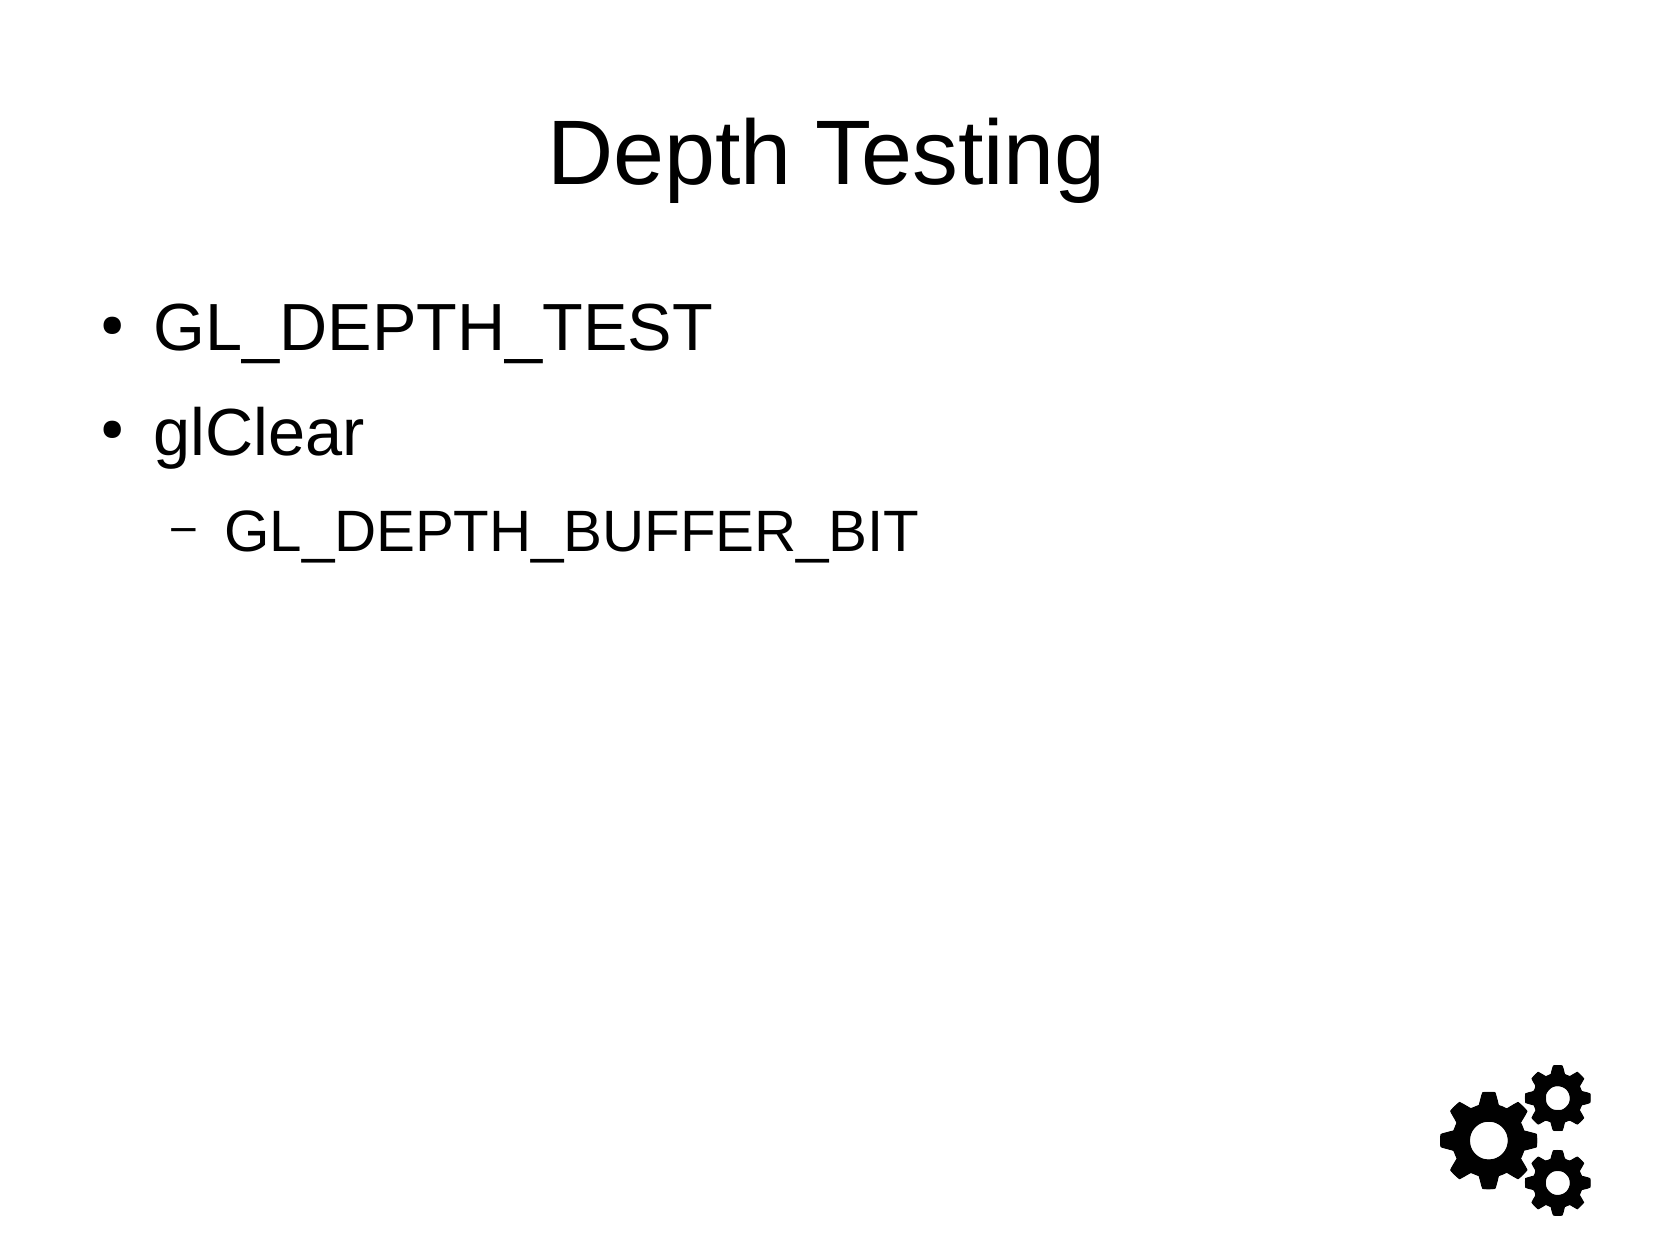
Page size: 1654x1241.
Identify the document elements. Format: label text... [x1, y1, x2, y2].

list GL_DEPTH_TEST glClear GL_DEPTH_BUFFER_BIT [82, 290, 1571, 1010]
picture [1440, 1065, 1591, 1216]
title Depth Testing [82, 49, 1571, 257]
